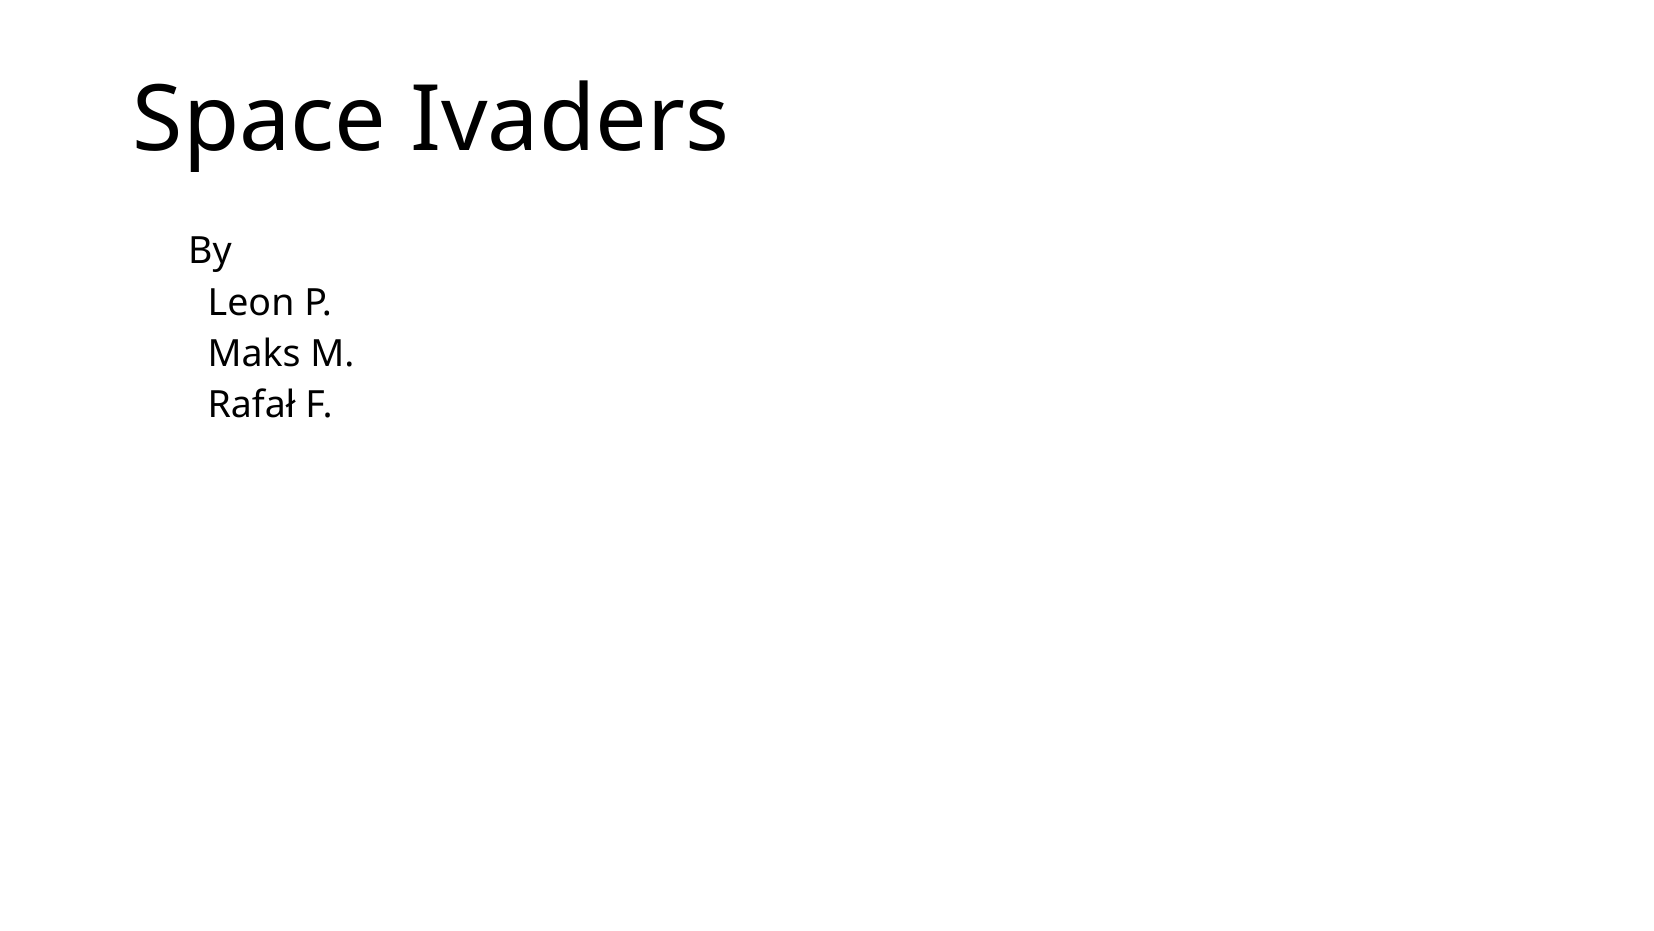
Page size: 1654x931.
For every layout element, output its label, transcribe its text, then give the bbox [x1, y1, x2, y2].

text_box By Leon P. Maks M. Rafał F. [173, 216, 384, 414]
title Space Ivaders [59, 37, 1571, 193]
